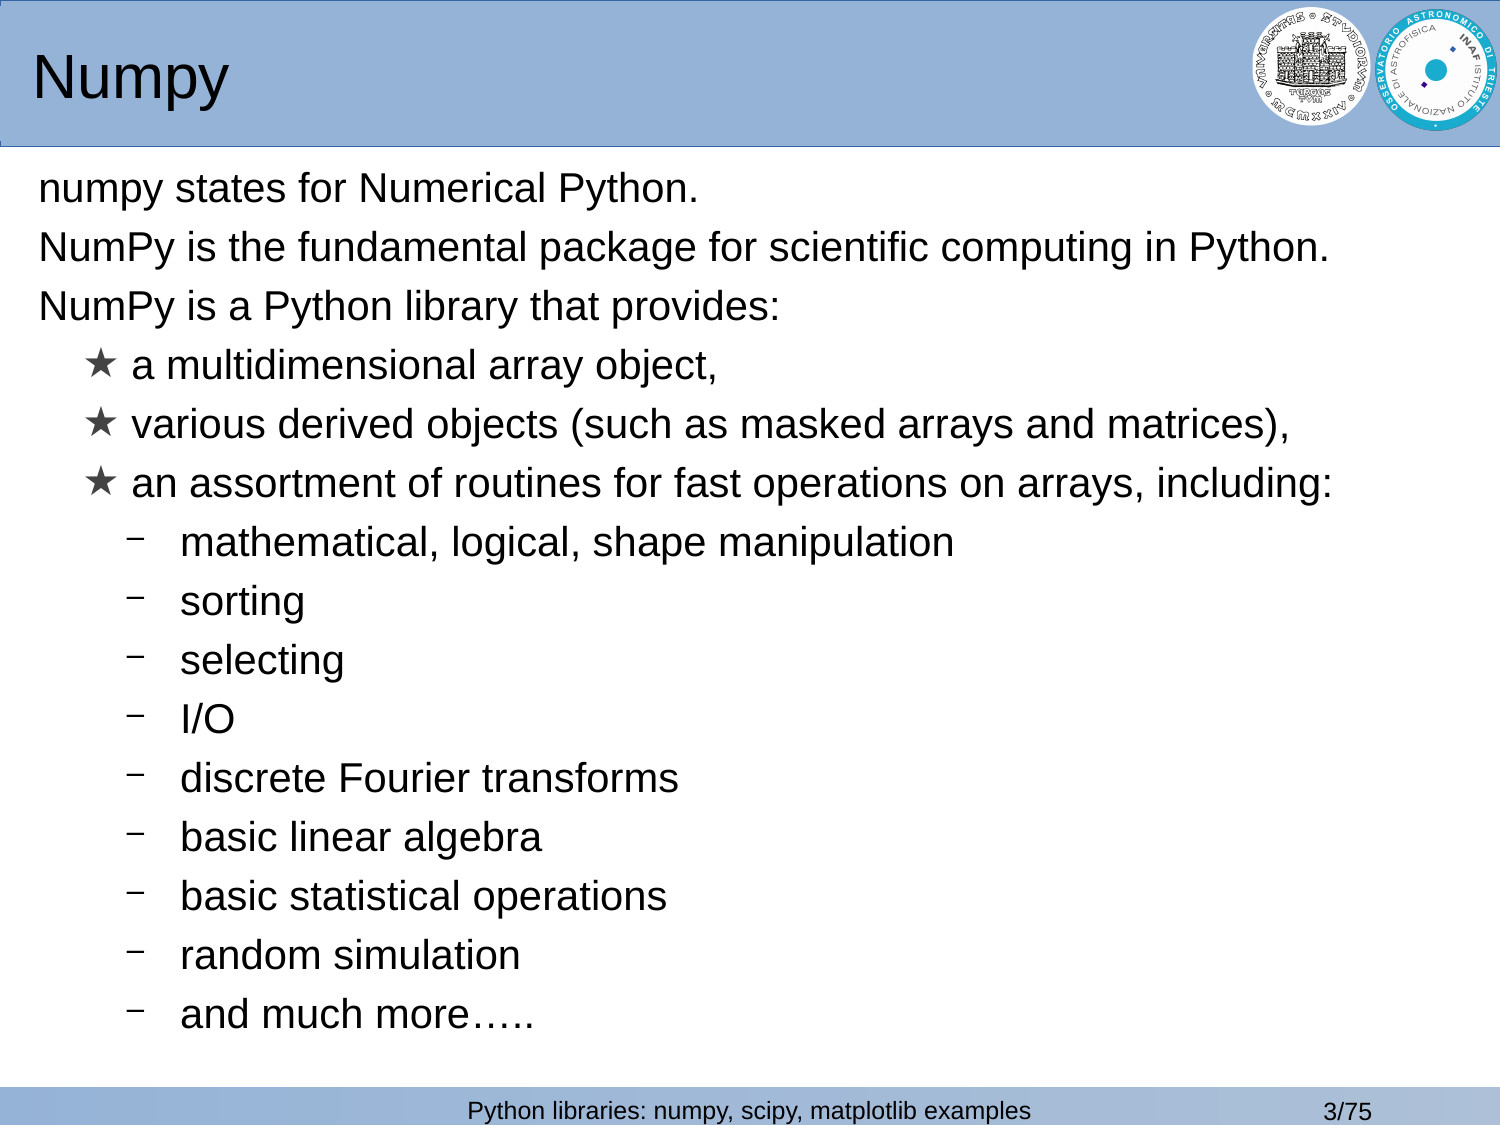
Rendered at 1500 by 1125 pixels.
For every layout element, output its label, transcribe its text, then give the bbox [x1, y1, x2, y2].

text_box Numpy [0, 5, 1253, 141]
picture [1253, 0, 1500, 153]
list numpy states for Numerical Python. NumPy is the fundamental package for scientific computing in Python. NumPy is a Python library that provides: a multidimensional array object, various derived objects (such as masked arrays and matrices), an assortment of routines for fast operations on arrays, including: mathematical, logical, shape manipulation sorting selecting I/O discrete Fourier transforms basic linear algebra basic statistical operations random simulation and much more….. [23, 153, 1500, 1054]
